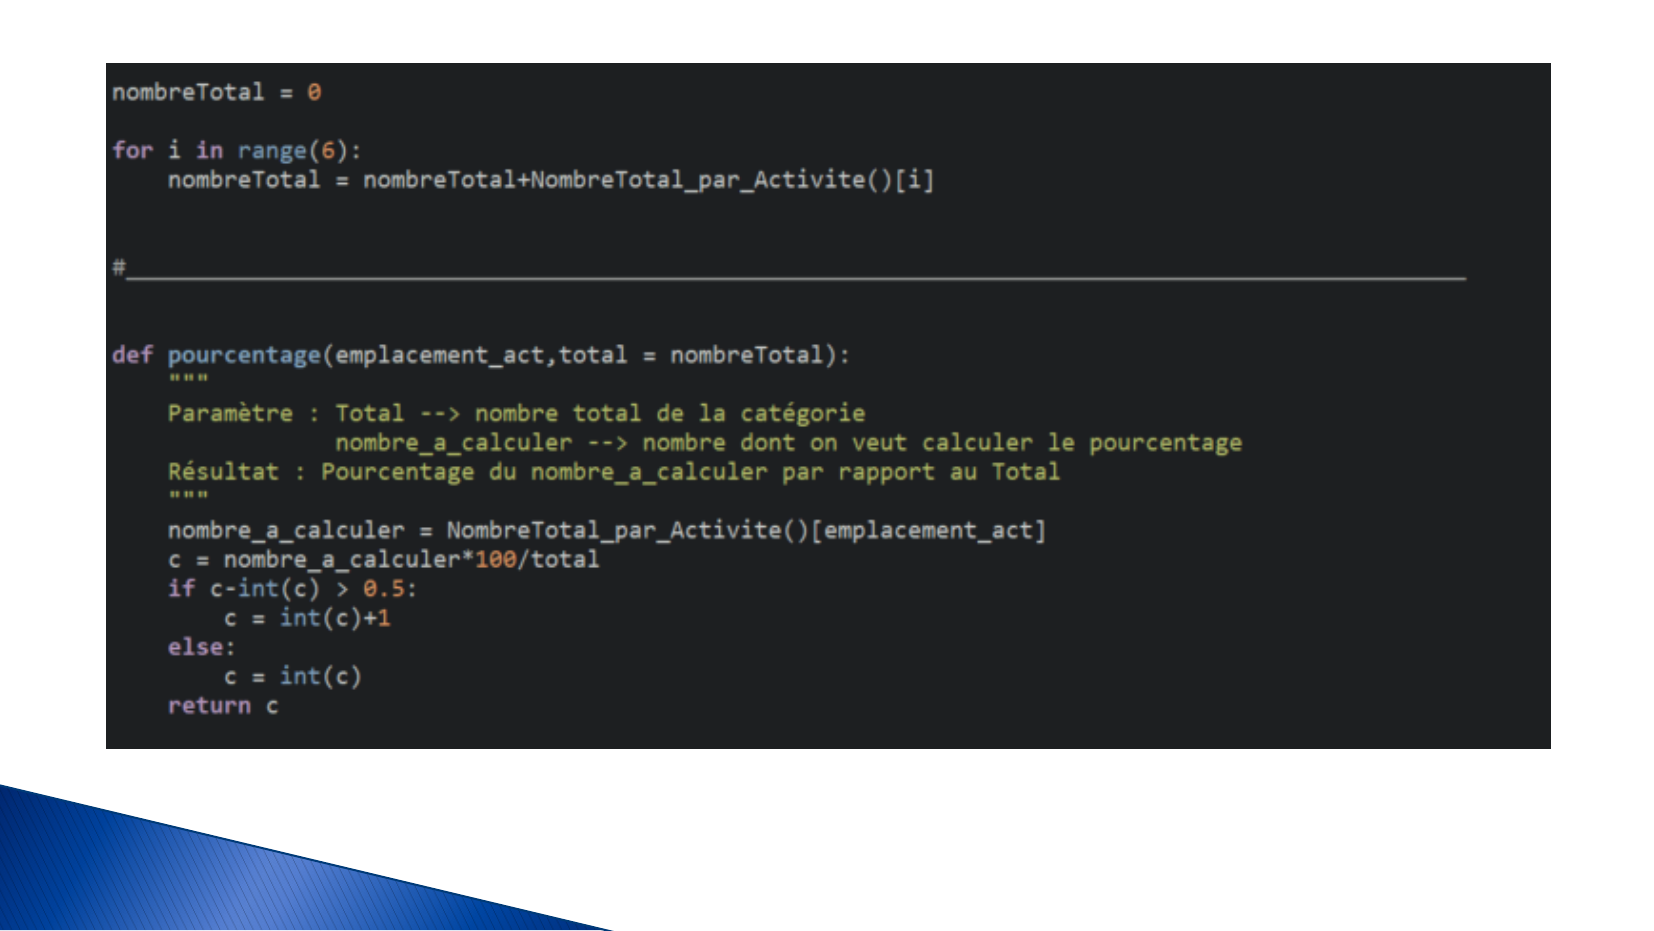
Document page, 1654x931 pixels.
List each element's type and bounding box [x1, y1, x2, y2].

picture [106, 63, 1551, 749]
picture [0, 787, 600, 931]
